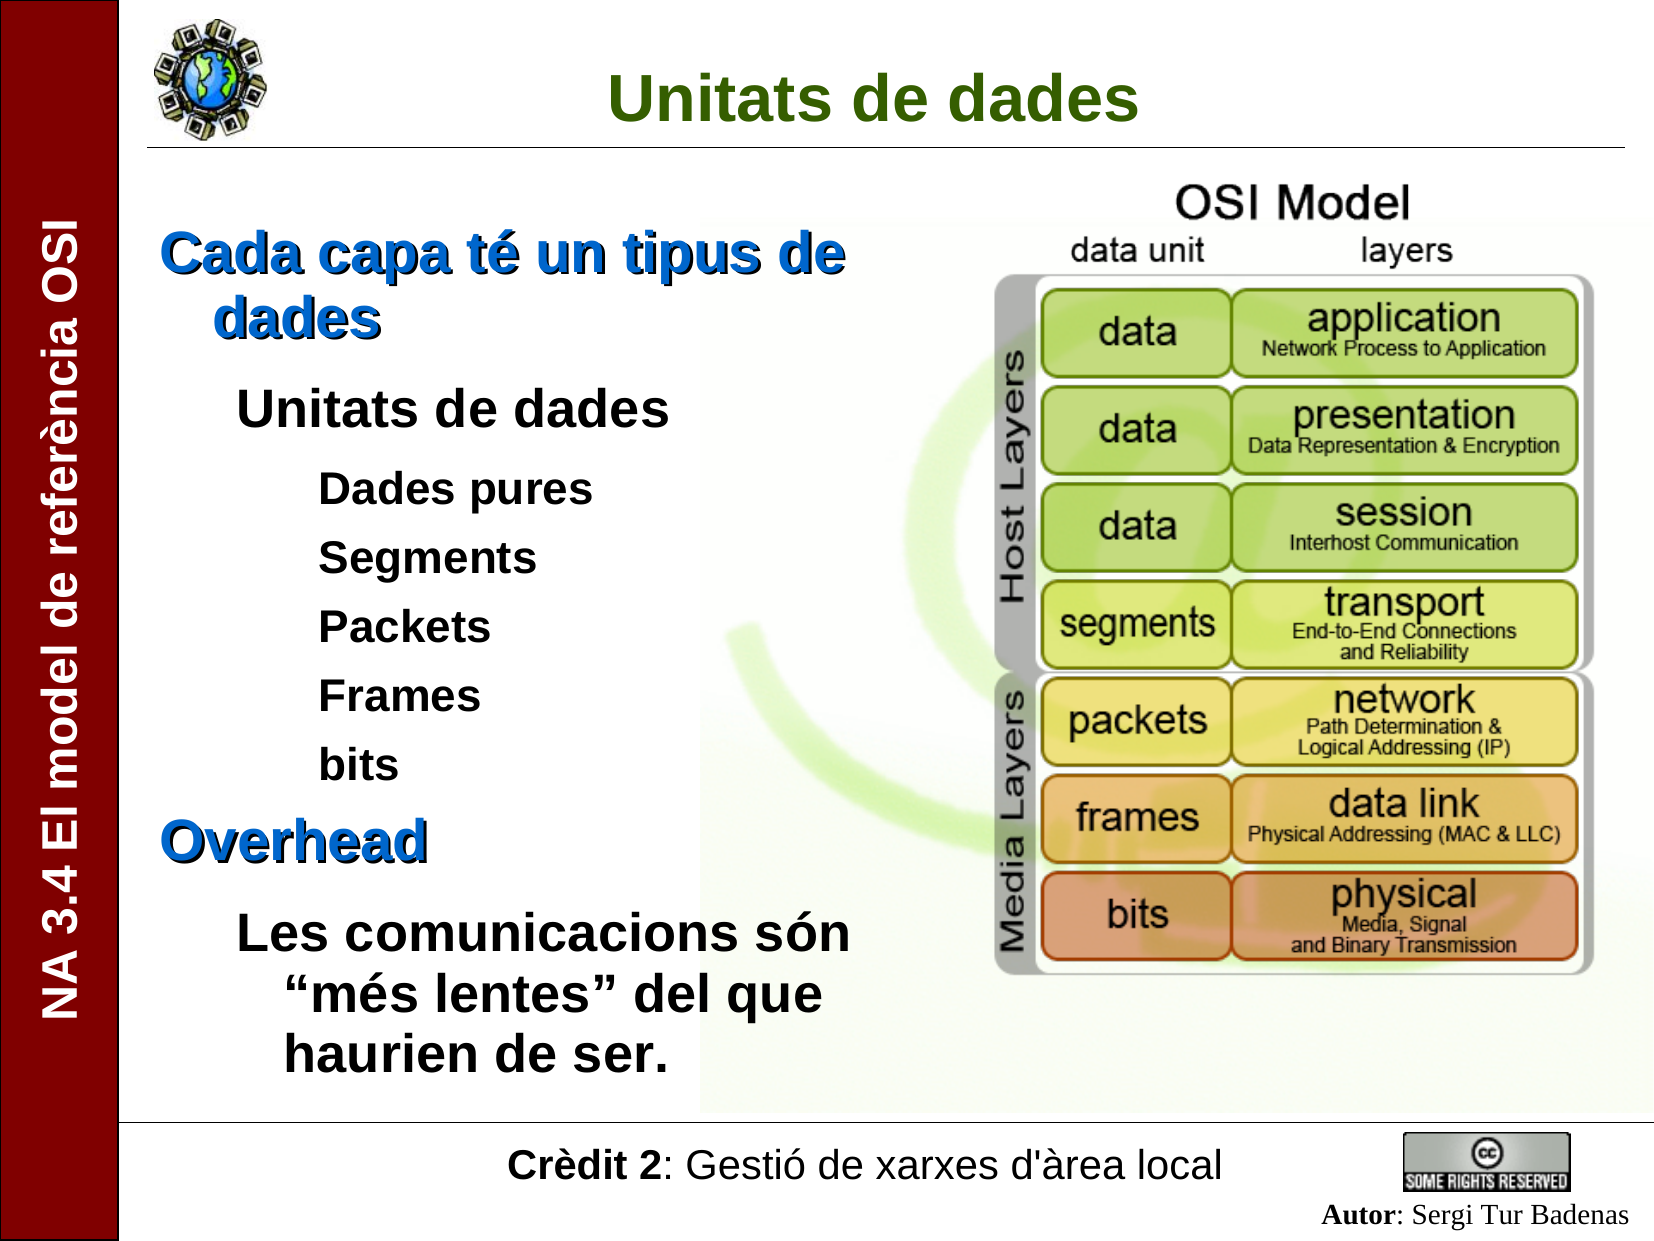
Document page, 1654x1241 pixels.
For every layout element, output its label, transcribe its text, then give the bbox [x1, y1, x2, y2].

list Cada capa té un tipus de dades Unitats de dades Dades pures Segments Packets Frames bits Overhead Les comunicacions són “més lentes” del que haurien de ser. [141, 219, 895, 1085]
picture [1403, 1132, 1571, 1192]
title Unitats de dades [129, 49, 1619, 148]
picture [700, 174, 1654, 1113]
picture [154, 19, 268, 49]
